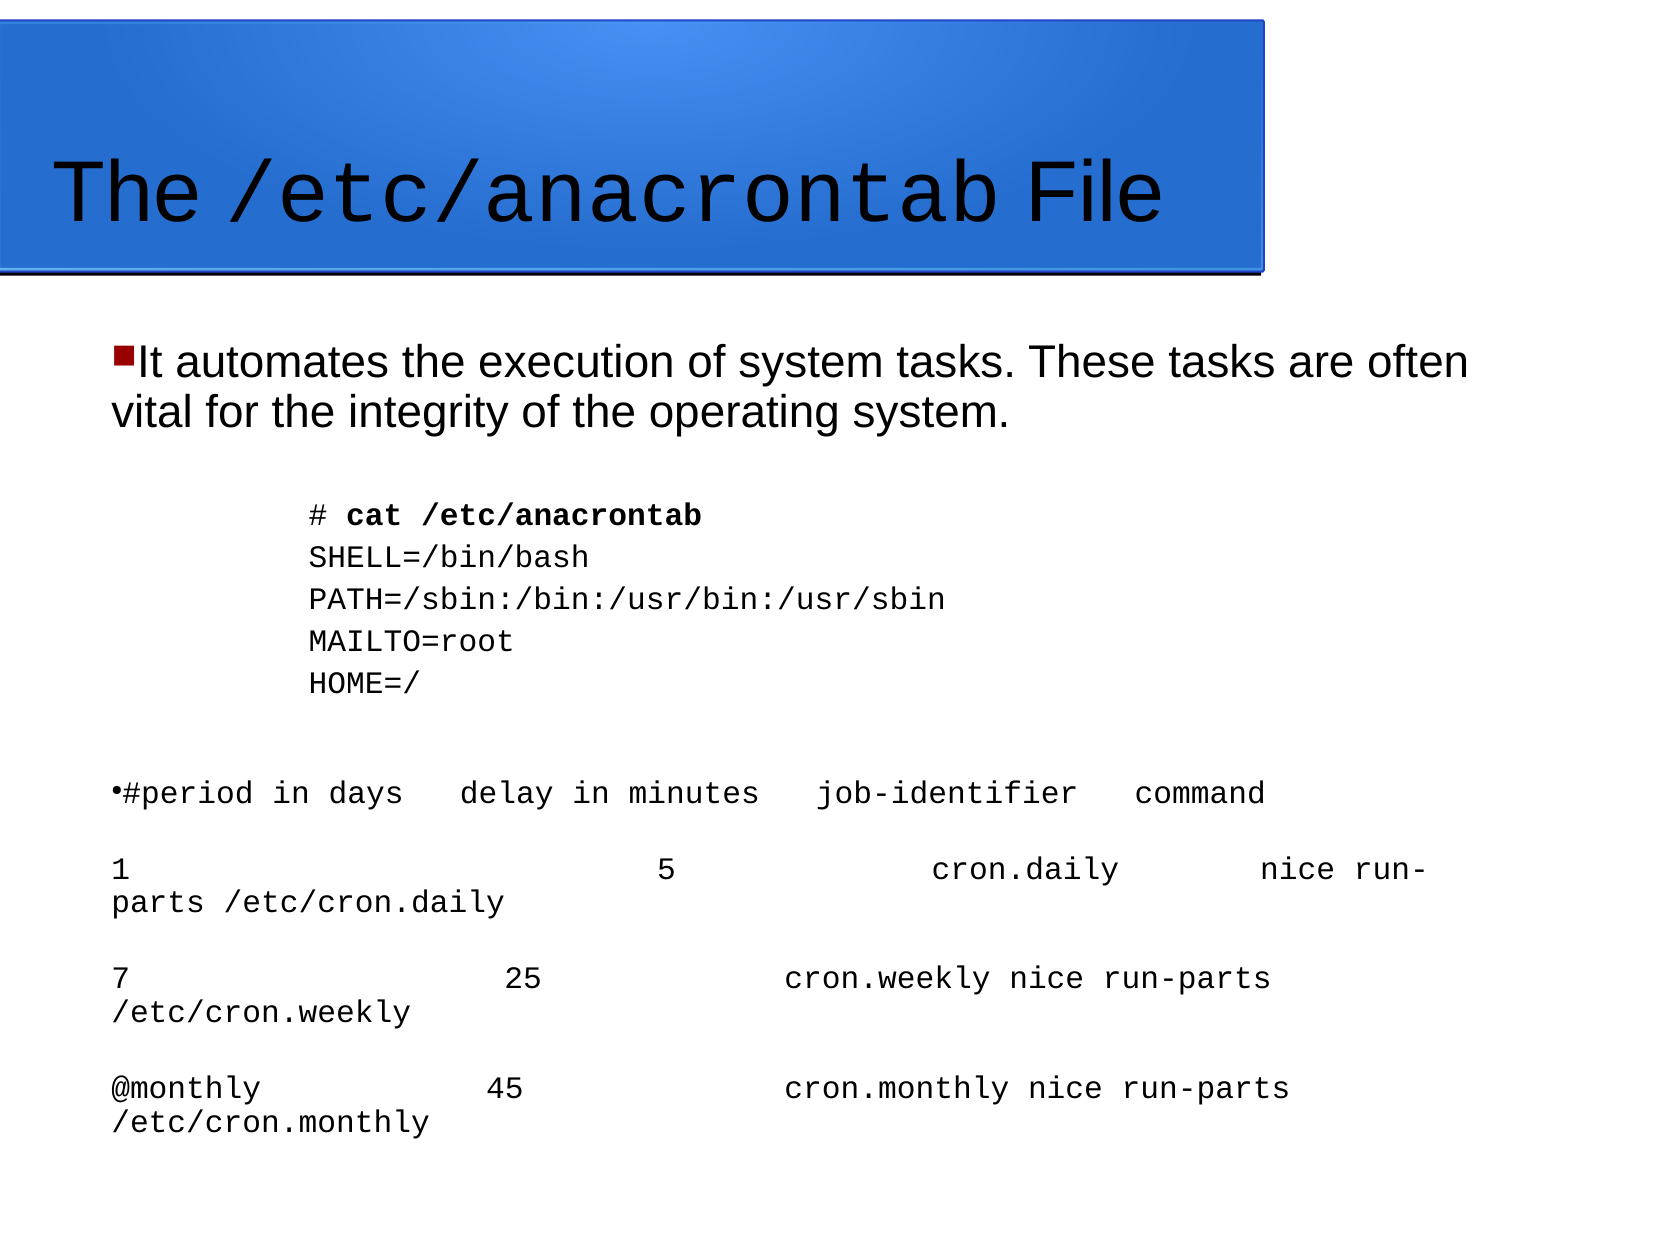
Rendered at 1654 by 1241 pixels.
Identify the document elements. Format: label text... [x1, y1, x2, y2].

title The /etc/anacrontab File [37, 39, 1208, 247]
list It automates the execution of system tasks. These tasks are often vital for the integrity of the operating system. # cat /etc/anacrontab SHELL=/bin/bash PATH=/sbin:/bin:/usr/bin:/usr/sbin MAILTO=root HOME=/ #period in days delay in minutes job-identifier command 1 5 cron.daily nice run-parts /etc/cron.daily 7 25 cron.weekly nice run-parts /etc/cron.weekly @monthly 45 cron.monthly nice run-parts /etc/cron.monthly [96, 330, 1571, 1216]
